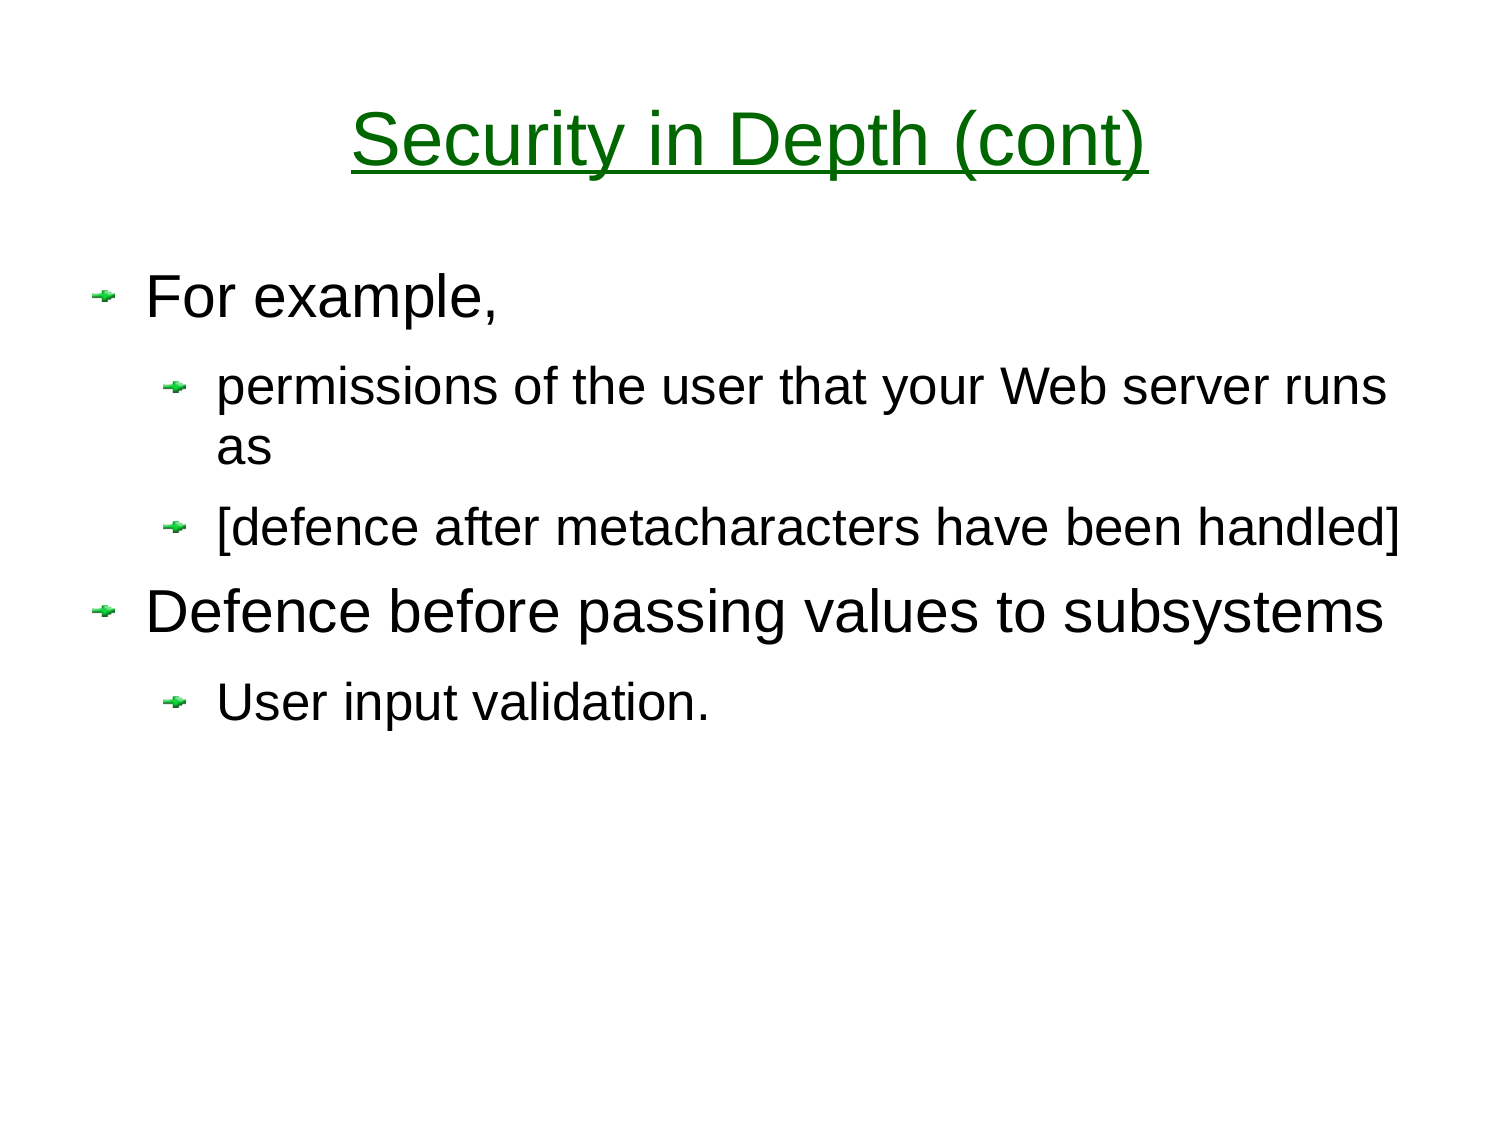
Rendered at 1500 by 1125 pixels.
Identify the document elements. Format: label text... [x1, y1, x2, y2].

list For example, permissions of the user that your Web server runs as [defence after metacharacters have been handled] Defence before passing values to subsystems User input validation. [75, 262, 1425, 1006]
title Security in Depth (cont) [75, 45, 1425, 233]
